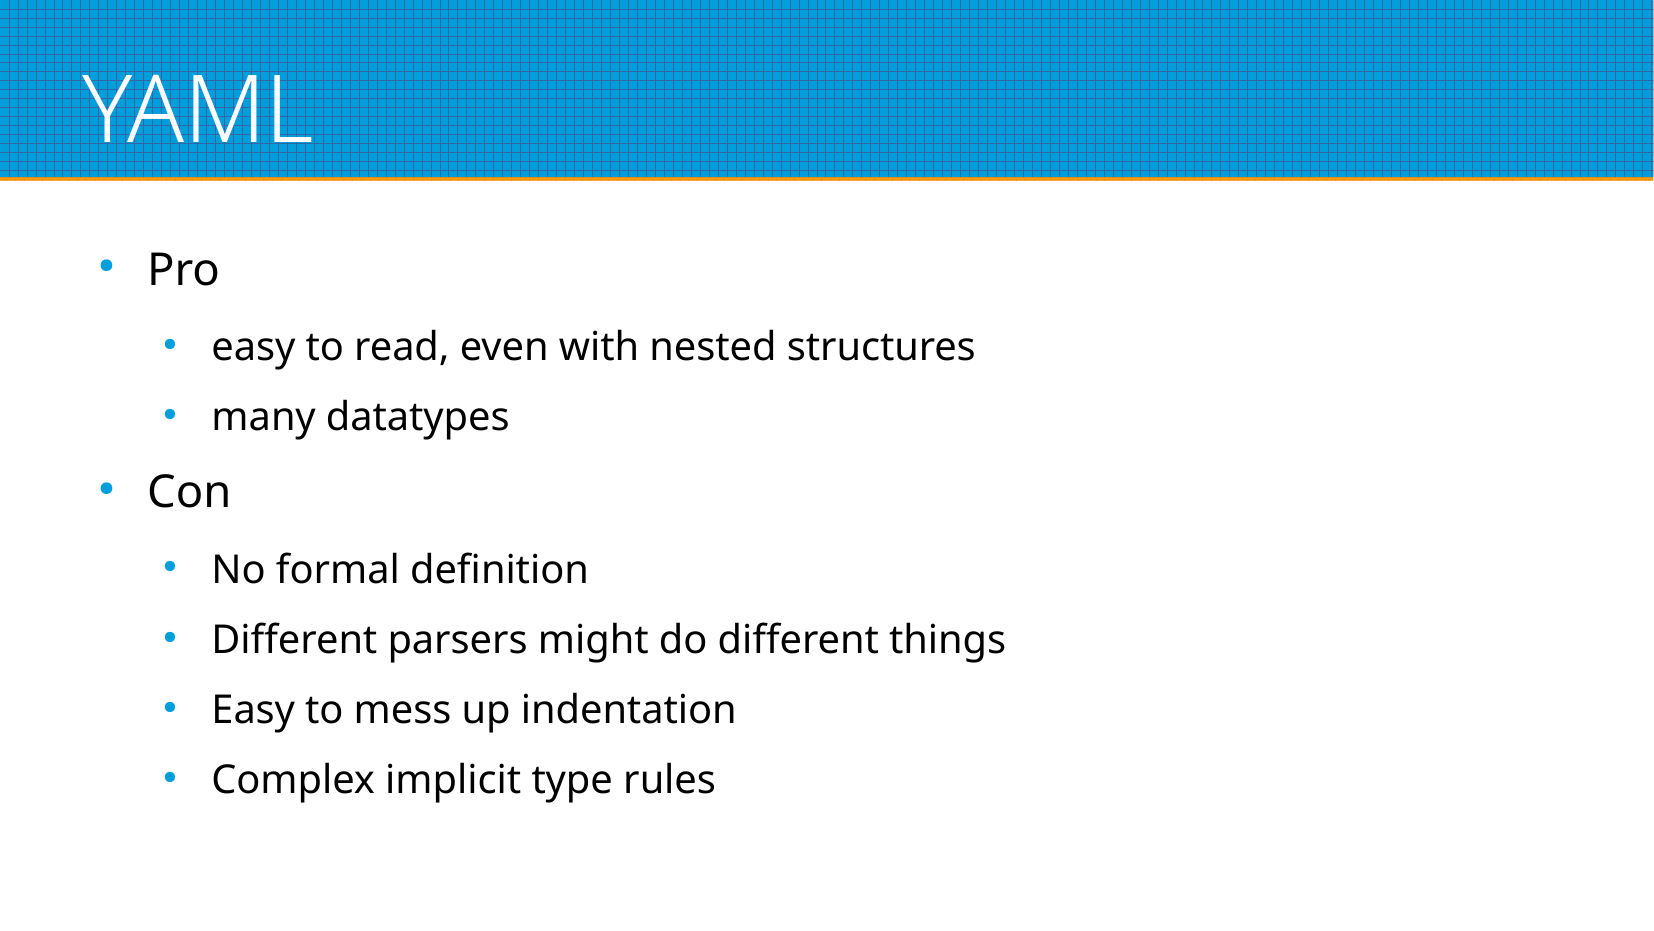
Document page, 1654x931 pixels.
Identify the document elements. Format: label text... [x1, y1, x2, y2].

list Pro easy to read, even with nested structures many datatypes Con No formal definition Different parsers might do different things Easy to mess up indentation Complex implicit type rules [82, 236, 1563, 811]
title YAML [82, 14, 1571, 171]
